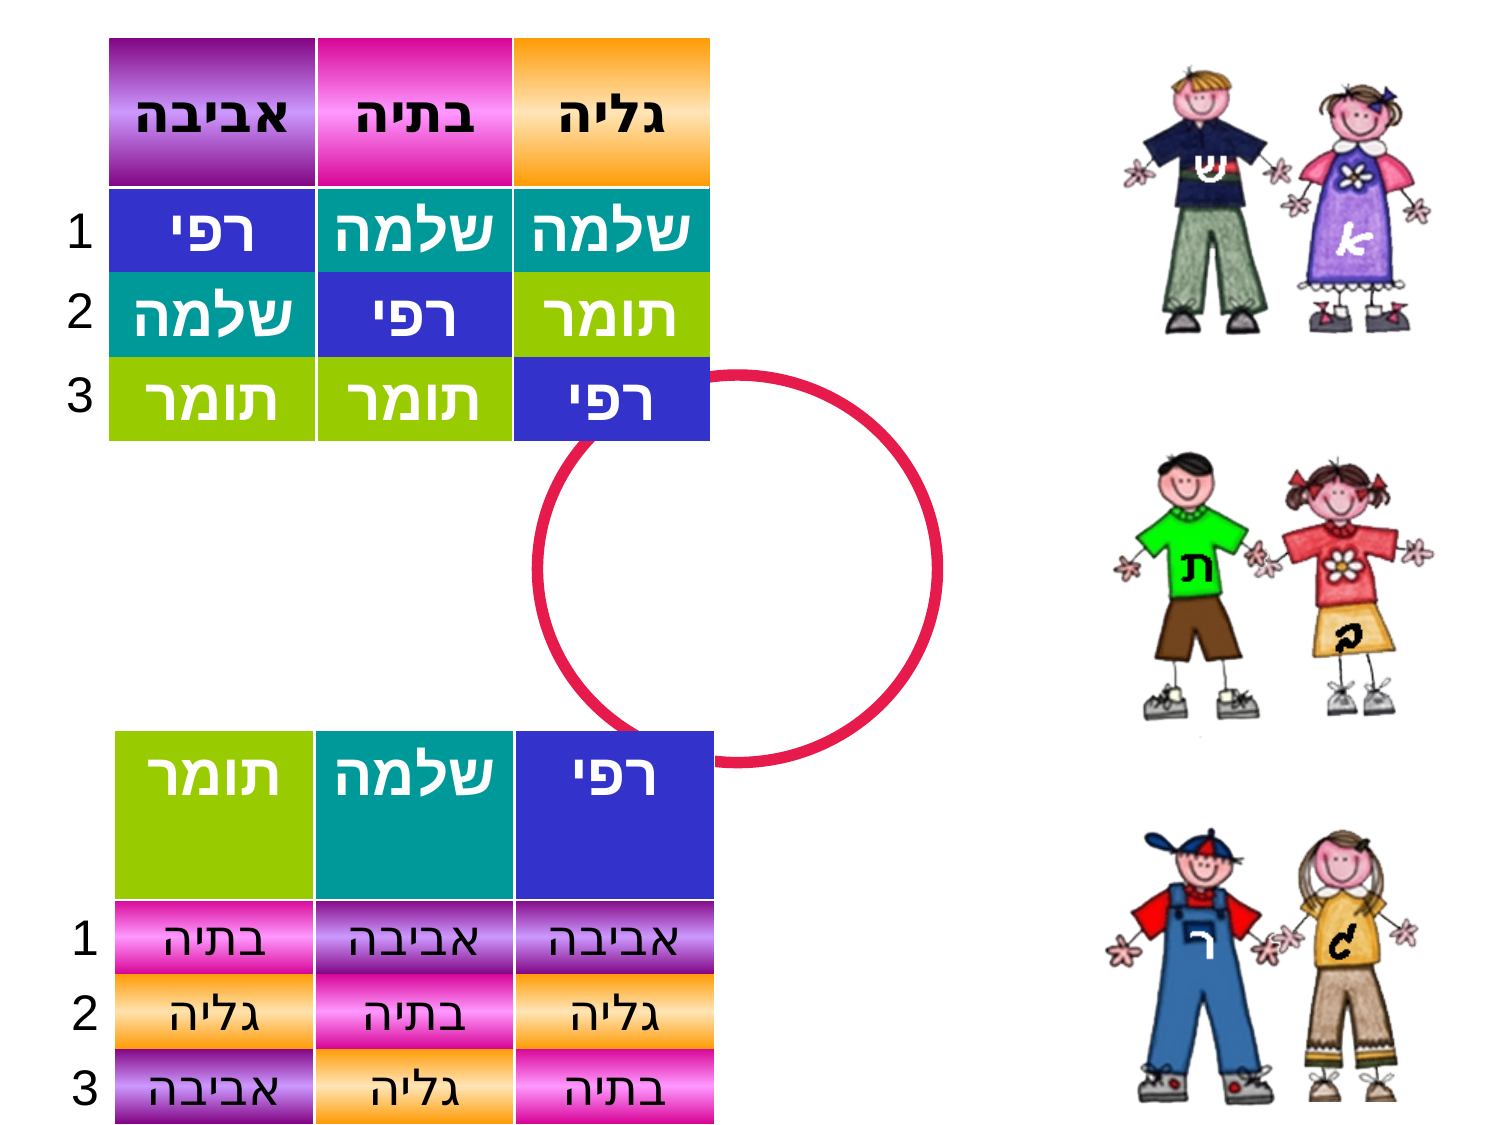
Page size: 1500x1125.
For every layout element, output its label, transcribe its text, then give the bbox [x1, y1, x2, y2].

picture [1100, 37, 1467, 363]
table_cell תומר [318, 357, 512, 441]
table_cell 1 [47, 188, 109, 271]
table_header בתיה [318, 38, 512, 186]
table_cell בתיה [316, 975, 513, 1049]
picture [1087, 426, 1454, 738]
table_cell 2 [64, 976, 114, 1048]
table_cell 3 [64, 1051, 114, 1124]
table_cell תומר [109, 357, 315, 441]
table_cell שלמה [109, 272, 315, 357]
table_cell 1 [64, 901, 114, 973]
table_cell שלמה [318, 189, 512, 272]
table_cell אביבה [115, 1049, 313, 1124]
table_header רפי [516, 731, 714, 899]
table_cell רפי [109, 189, 315, 272]
table_header [64, 731, 114, 900]
table_header [47, 38, 109, 188]
table_cell גליה [115, 975, 313, 1049]
table_cell רפי [318, 272, 512, 357]
table_cell 3 [47, 348, 109, 441]
table_header אביבה [109, 38, 315, 186]
table_cell שלמה [514, 189, 710, 272]
table_cell אביבה [516, 901, 714, 975]
table_cell בתיה [516, 1049, 714, 1124]
table_header שלמה [316, 731, 513, 899]
table_header גליה [514, 38, 710, 188]
table_cell אביבה [316, 901, 513, 975]
table_cell גליה [316, 1049, 513, 1124]
table_cell גליה [516, 975, 714, 1049]
picture [1074, 799, 1446, 1113]
table_cell רפי [514, 357, 710, 441]
table_cell תומר [514, 272, 710, 357]
table_header תומר [115, 731, 313, 899]
table_cell בתיה [115, 901, 313, 975]
table_cell 2 [47, 274, 109, 346]
